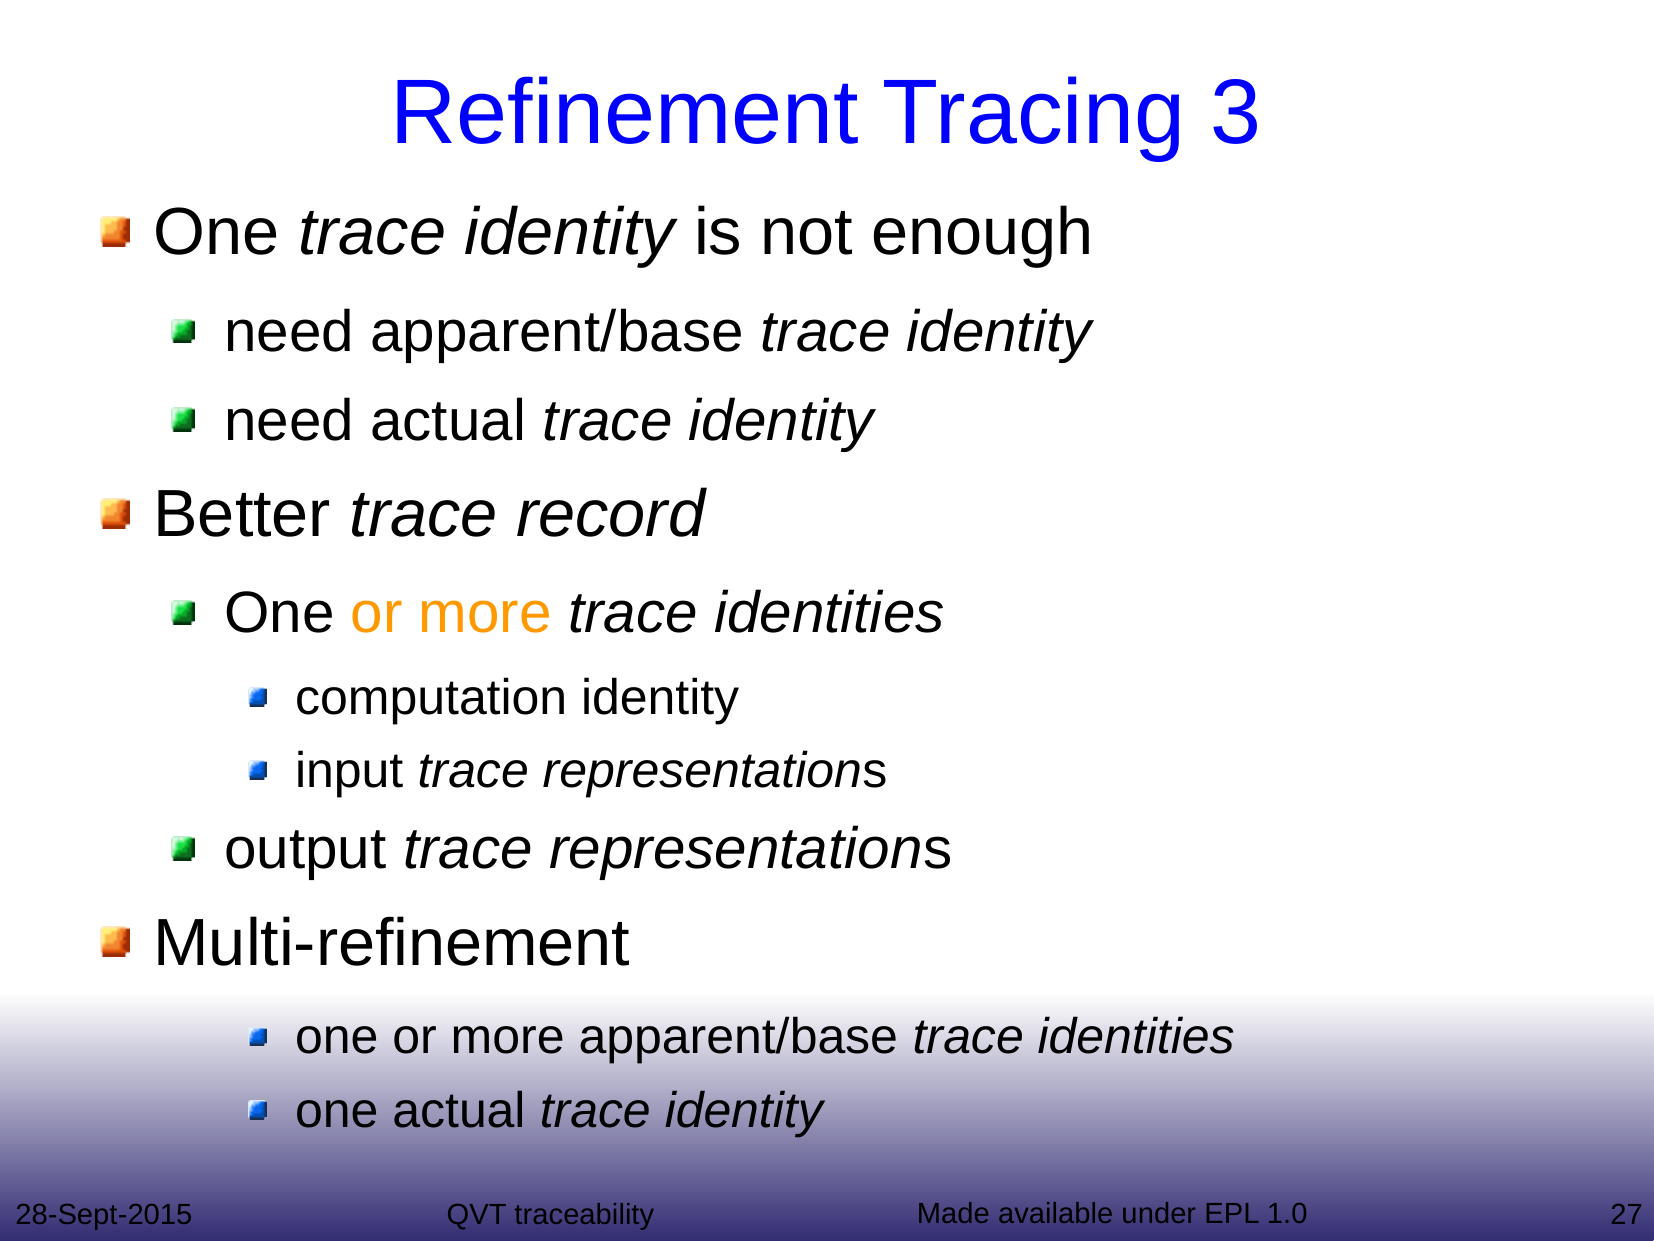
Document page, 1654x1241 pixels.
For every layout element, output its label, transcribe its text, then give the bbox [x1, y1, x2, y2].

list One trace identity is not enough need apparent/base trace identity need actual trace identity Better trace record One or more trace identities computation identity input trace representations output trace representations Multi-refinement one or more apparent/base trace identities one actual trace identity [82, 194, 1571, 1233]
title Refinement Tracing 3 [82, 49, 1571, 175]
